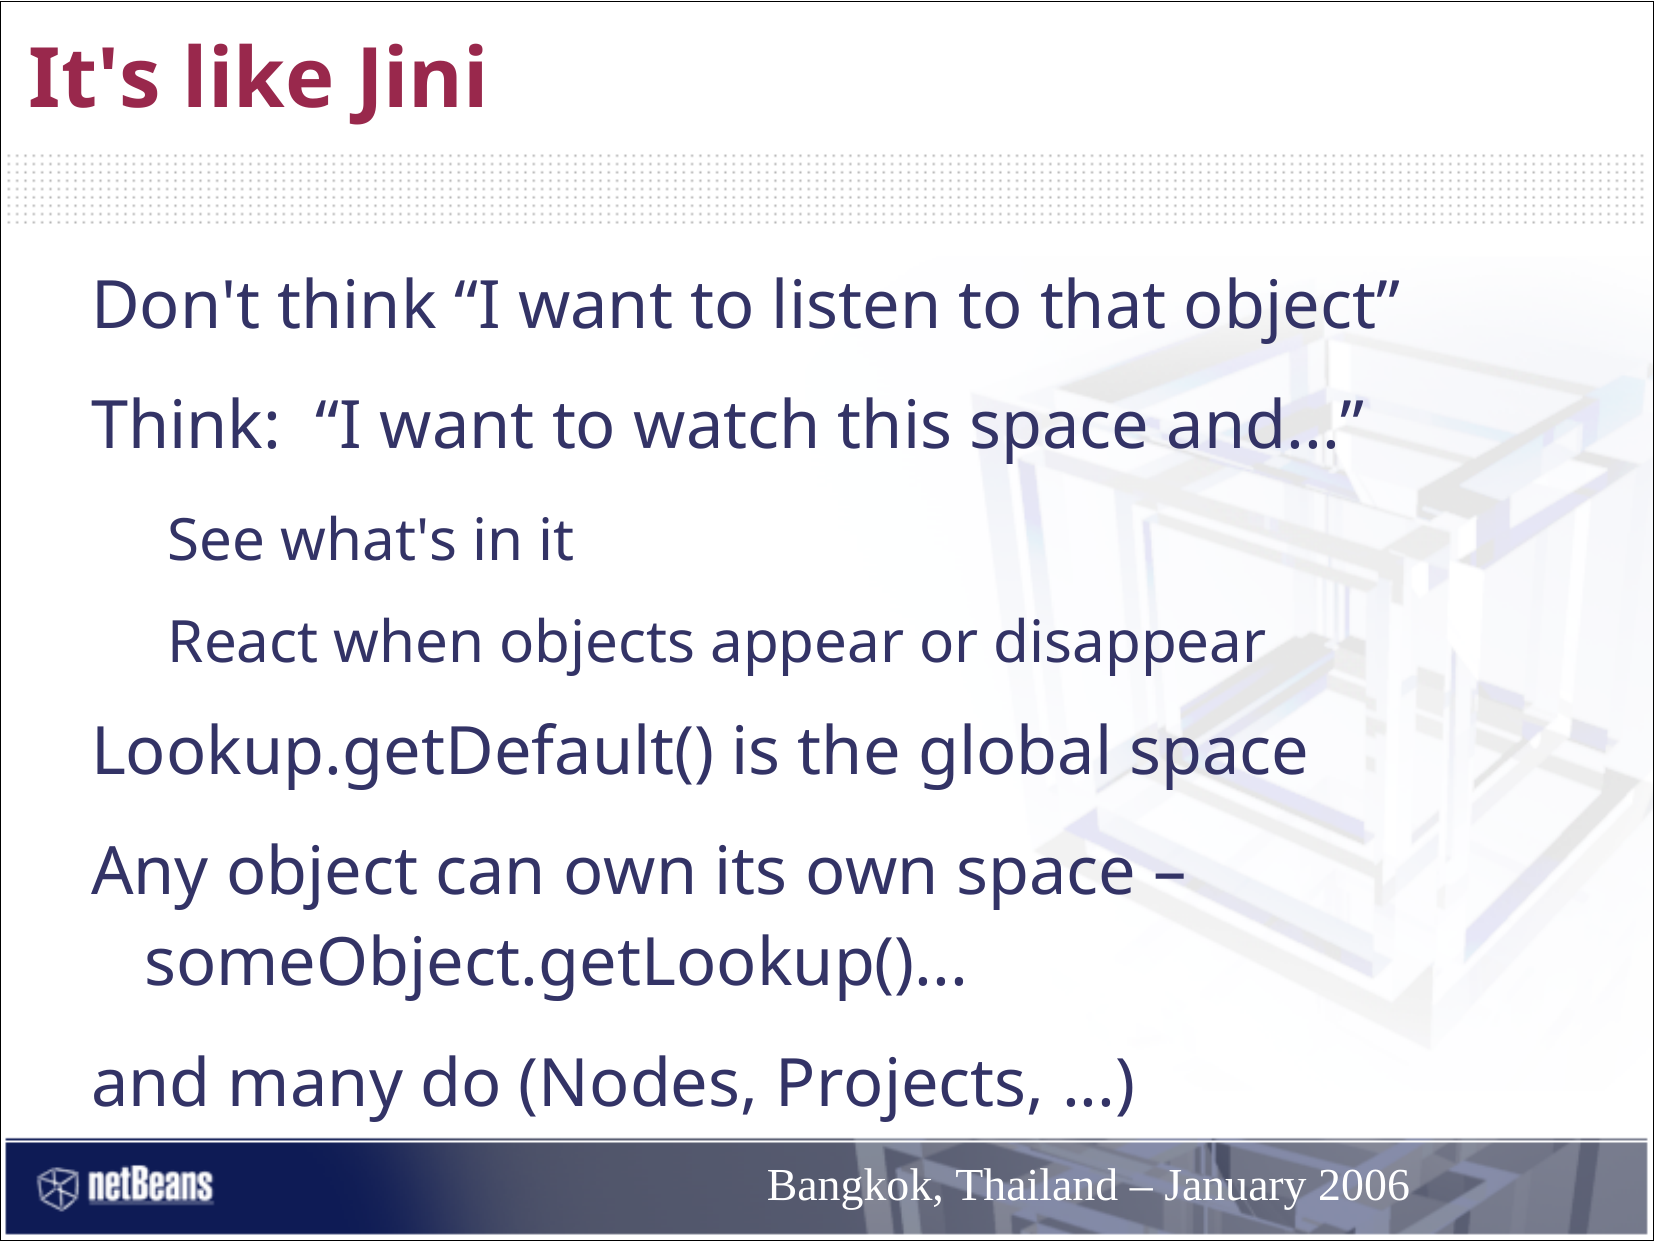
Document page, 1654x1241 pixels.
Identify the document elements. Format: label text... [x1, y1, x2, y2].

list Don't think “I want to listen to that object” Think: “I want to watch this space and...” See what's in it React when objects appear or disappear Lookup.getDefault() is the global space Any object can own its own space – someObject.getLookup()... and many do (Nodes, Projects, ...) [73, 257, 1574, 1127]
title It's like Jini [28, 0, 1619, 152]
picture [1, 2, 1653, 1240]
